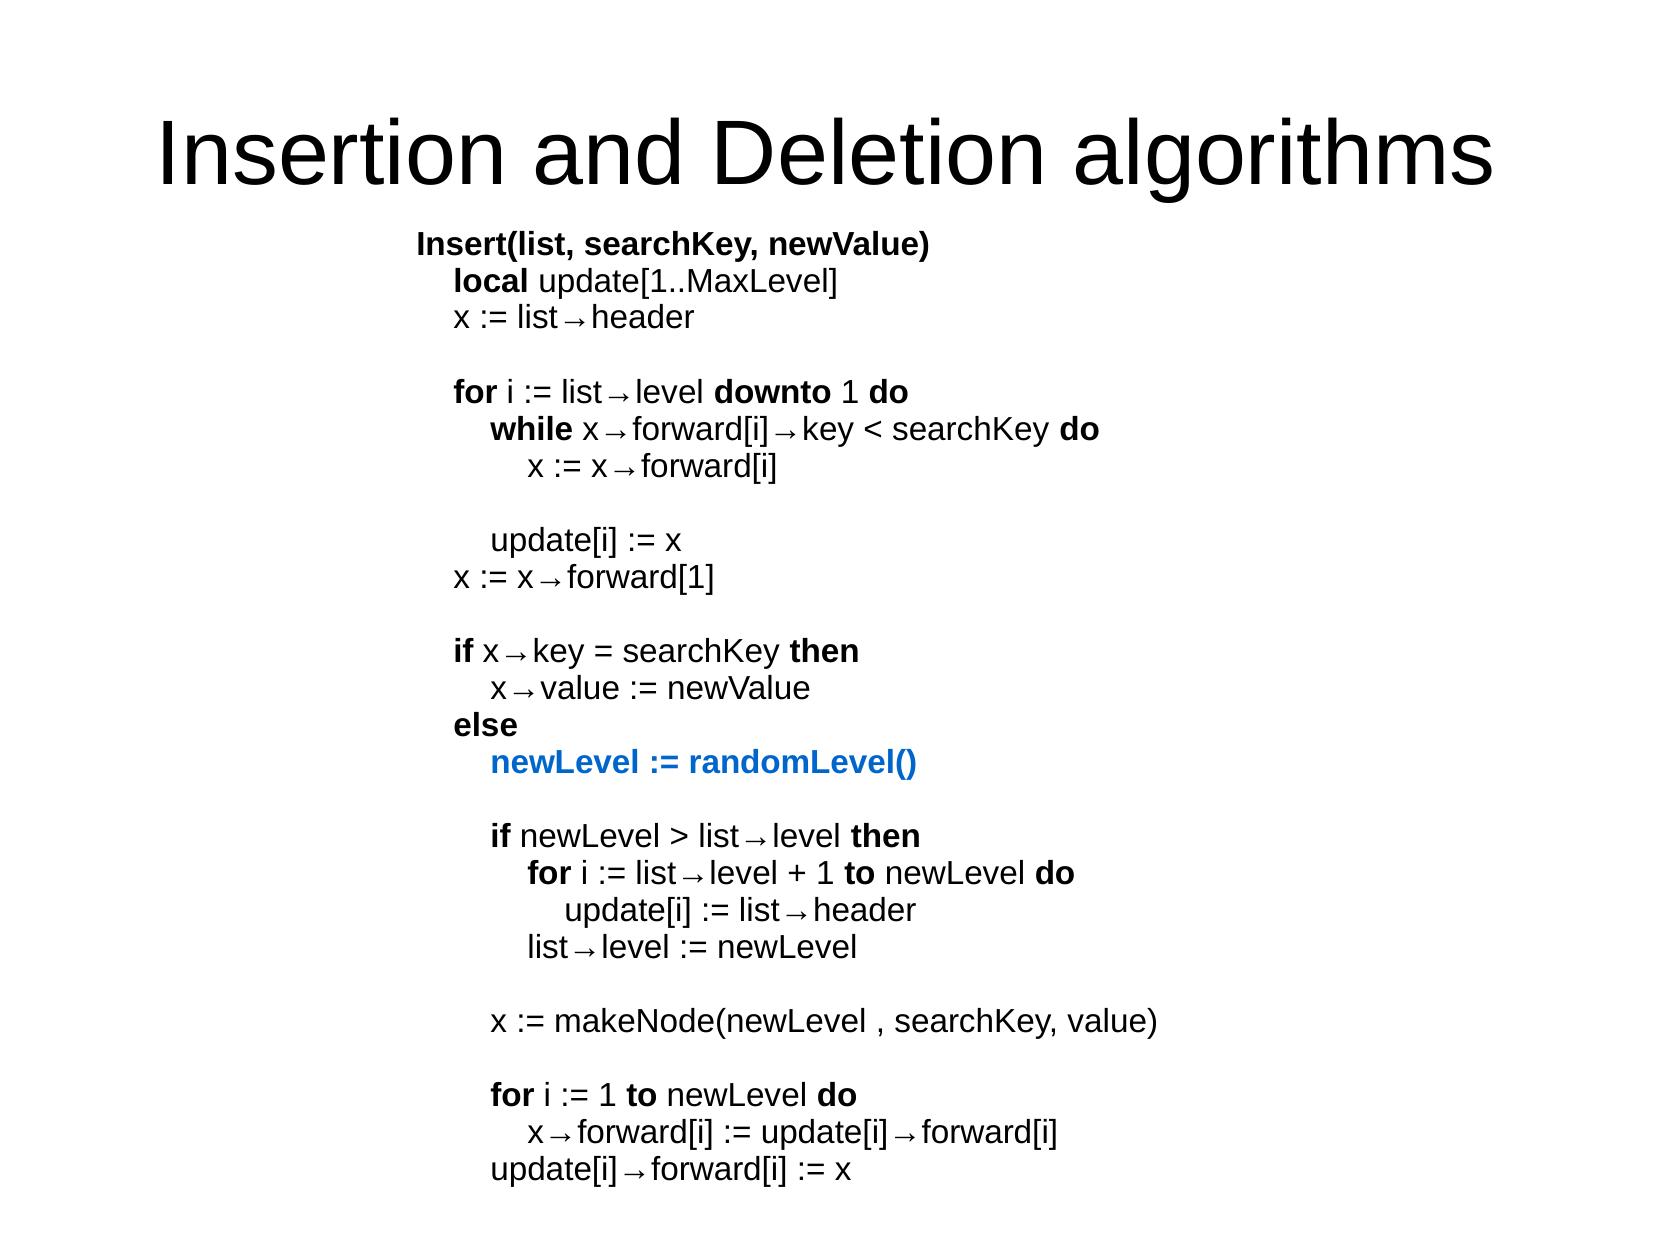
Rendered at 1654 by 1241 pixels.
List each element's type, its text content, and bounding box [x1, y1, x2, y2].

text_box Insert(list, searchKey, newValue) local update[1..MaxLevel] x := list→header for i := list→level downto 1 do while x→forward[i]→key < searchKey do x := x→forward[i] update[i] := x x := x→forward[1] if x→key = searchKey then x→value := newValue else newLevel := randomLevel() if newLevel > list→level then for i := list→level + 1 to newLevel do update[i] := list→header list→level := newLevel x := makeNode(newLevel , searchKey, value) for i := 1 to newLevel do x→forward[i] := update[i]→forward[i] update[i]→forward[i] := x [401, 217, 1205, 1208]
title Insertion and Deletion algorithms [82, 49, 1571, 257]
